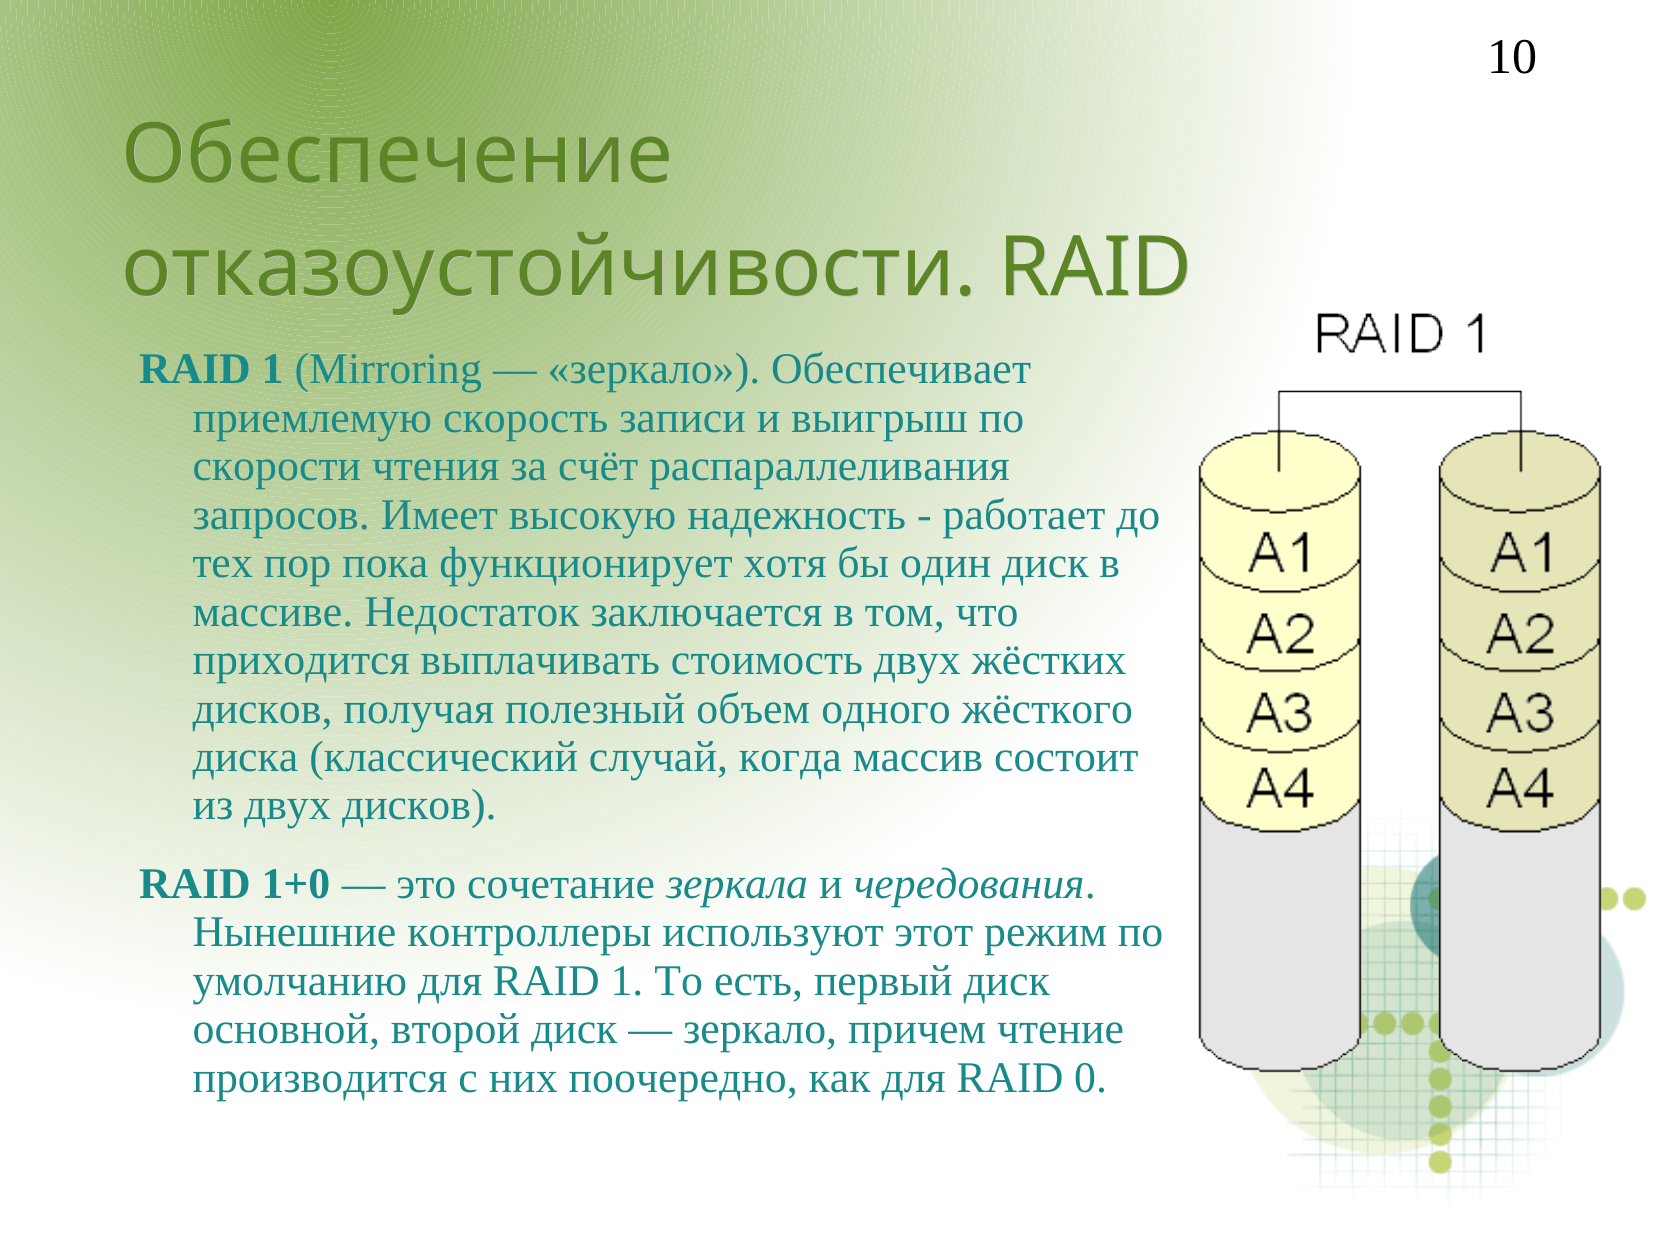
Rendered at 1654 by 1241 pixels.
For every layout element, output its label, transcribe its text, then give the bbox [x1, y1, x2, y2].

list RAID 1 (Mirroring — «зеркало»). Обеспечивает приемлемую скорость записи и выигрыш по скорости чтения за счёт распараллеливания запросов. Имеет высокую надежность - работает до тех пор пока функционирует хотя бы один диск в массиве. Недостаток заключается в том, что приходится выплачивать стоимость двух жёстких дисков, получая полезный объем одного жёсткого диска (классический случай, когда массив состоит из двух дисков). RAID 1+0 — это сочетание зеркала и чередования. Нынешние контроллеры используют этот режим по умолчанию для RAID 1. То есть, первый диск основной, второй диск — зеркало, причем чтение производится с них поочередно, как для RAID 0. [121, 344, 1122, 1127]
title Обеспечение отказоустойчивости. RAID [121, 102, 1534, 311]
text_box <номер> [1498, 29, 1654, 89]
picture [1122, 270, 1654, 1211]
